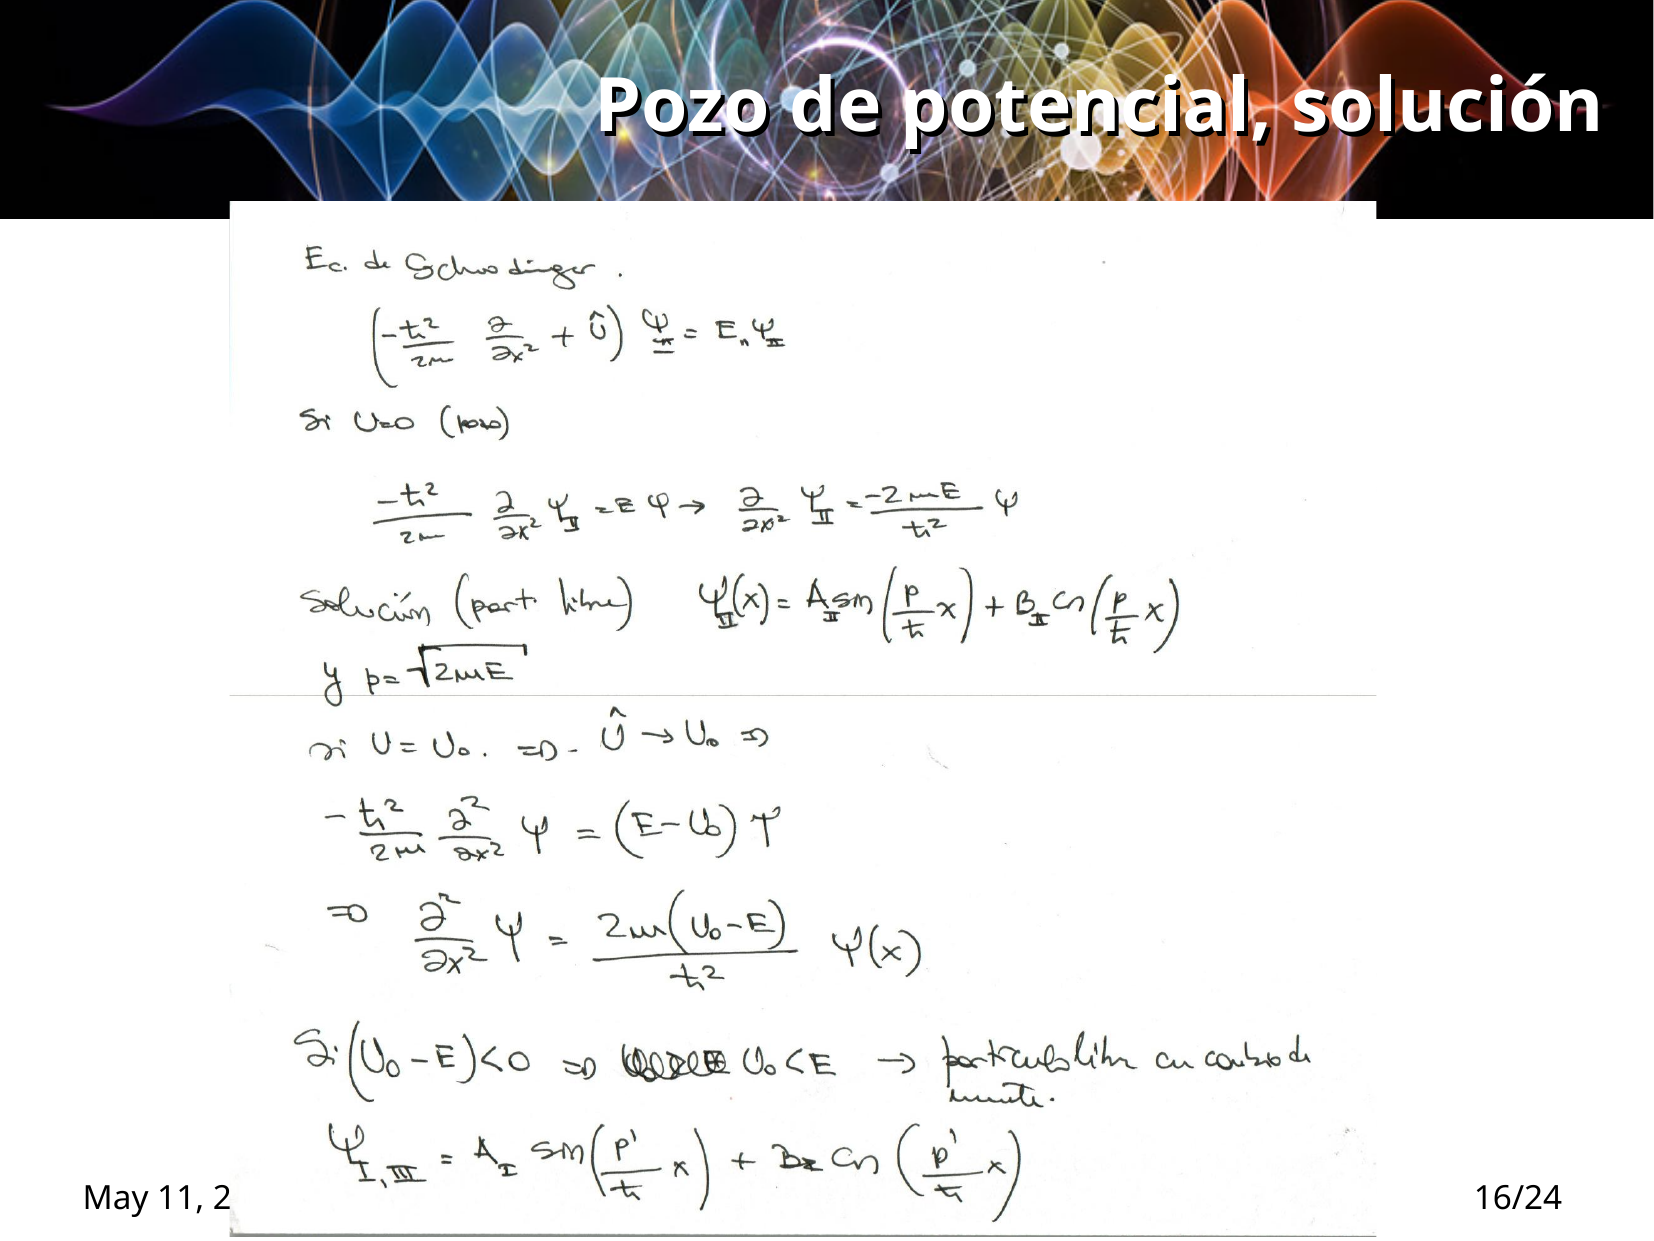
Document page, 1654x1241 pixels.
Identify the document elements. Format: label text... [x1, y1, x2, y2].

title Pozo de potencial, solución [45, 15, 1606, 191]
picture [0, 0, 1654, 1237]
